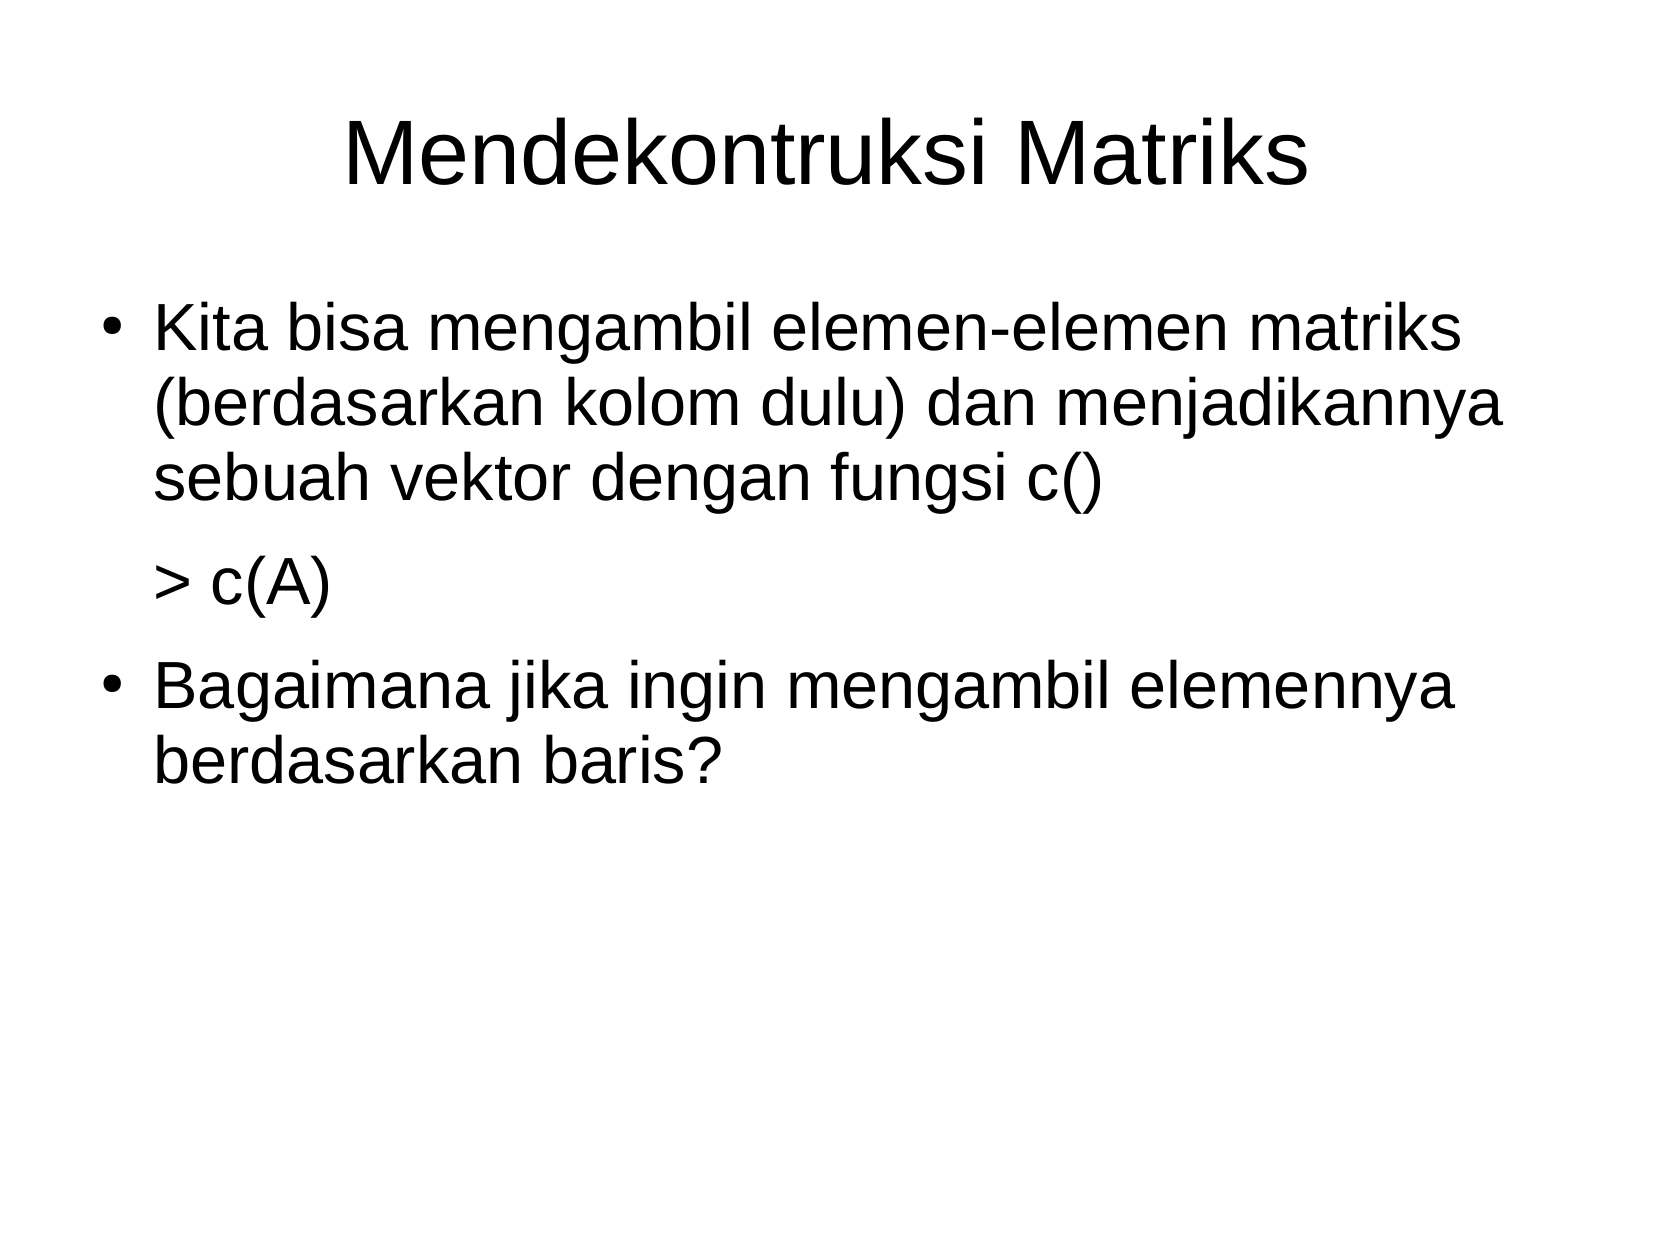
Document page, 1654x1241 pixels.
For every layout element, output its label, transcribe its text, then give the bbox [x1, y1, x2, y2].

list Kita bisa mengambil elemen-elemen matriks (berdasarkan kolom dulu) dan menjadikannya sebuah vektor dengan fungsi c() > c(A) Bagaimana jika ingin mengambil elemennya berdasarkan baris? [82, 290, 1571, 1010]
title Mendekontruksi Matriks [82, 49, 1571, 257]
